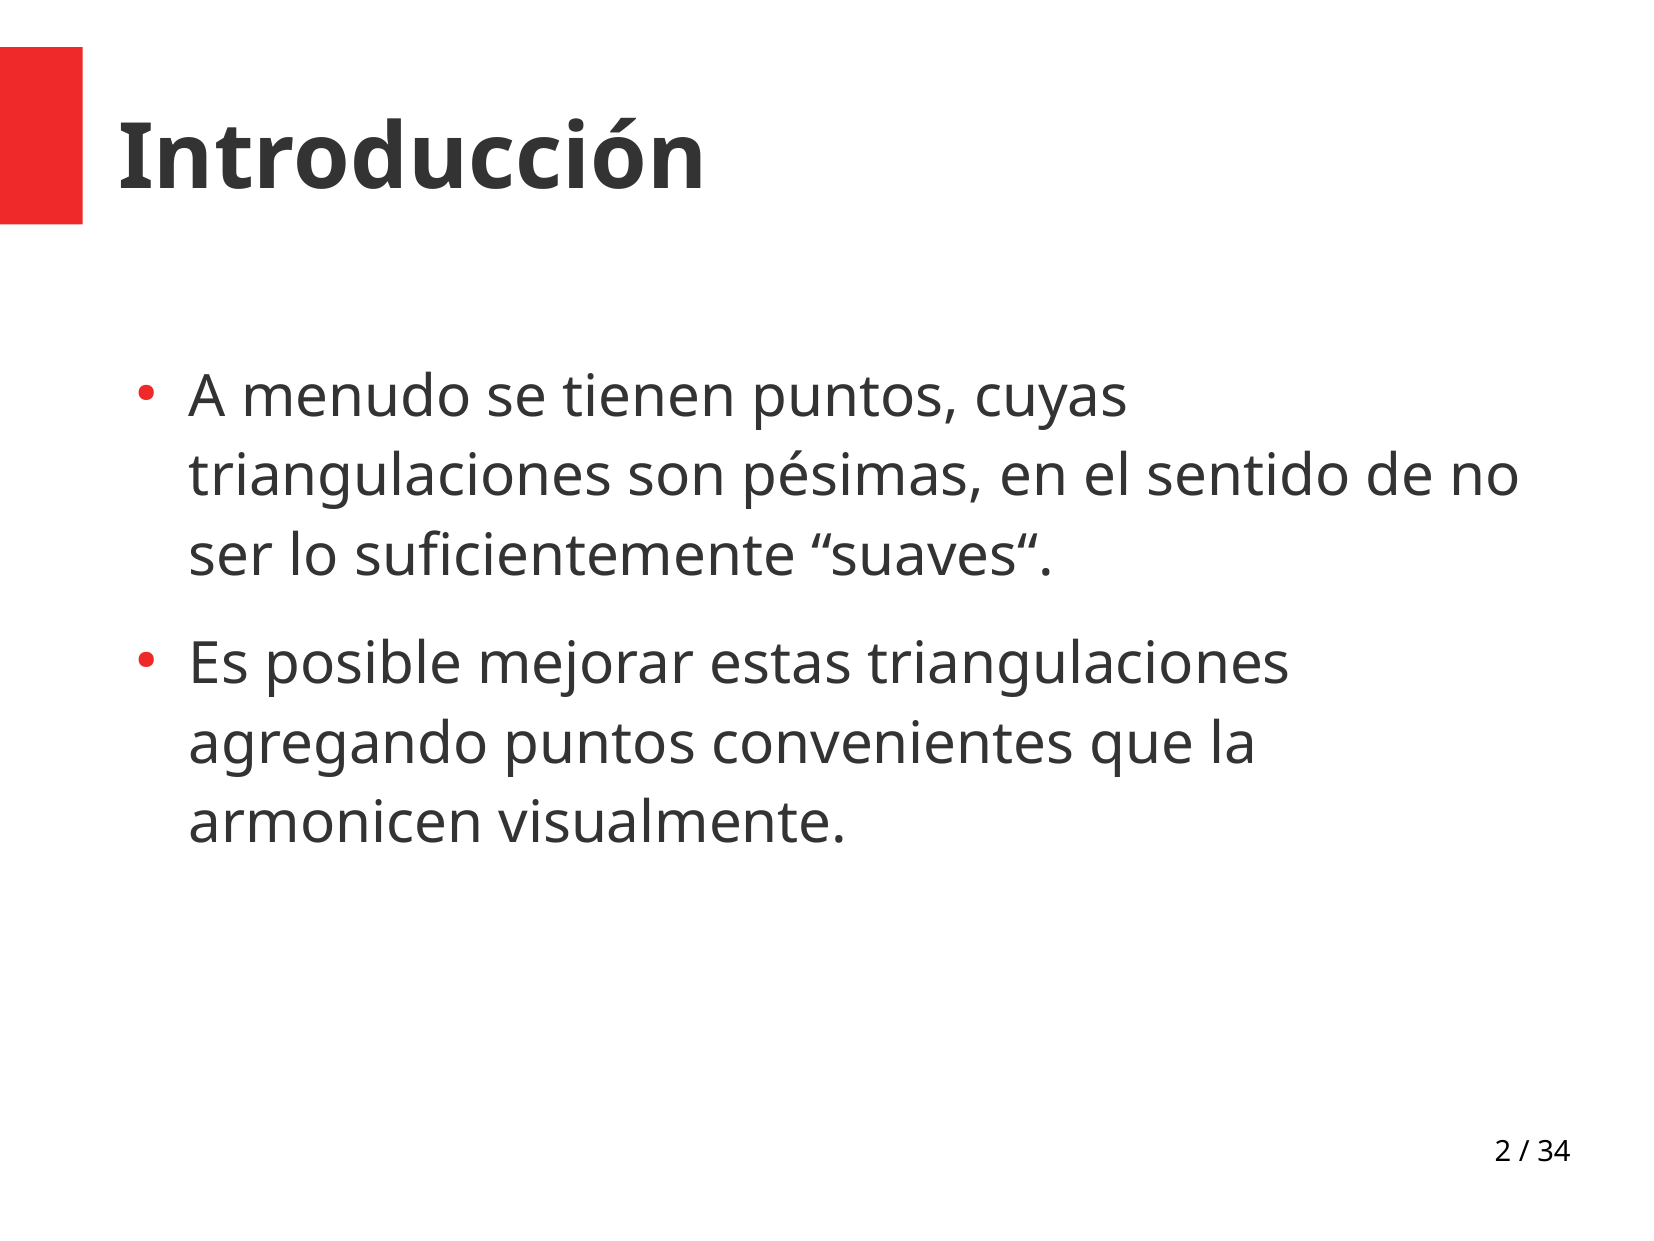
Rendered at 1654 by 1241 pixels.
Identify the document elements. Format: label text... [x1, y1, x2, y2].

list A menudo se tienen puntos, cuyas triangulaciones son pésimas, en el sentido de no ser lo suficientemente “suaves“. Es posible mejorar estas triangulaciones agregando puntos convenientes que la armonicen visualmente. [118, 354, 1536, 1074]
title Introducción [118, 49, 1571, 257]
